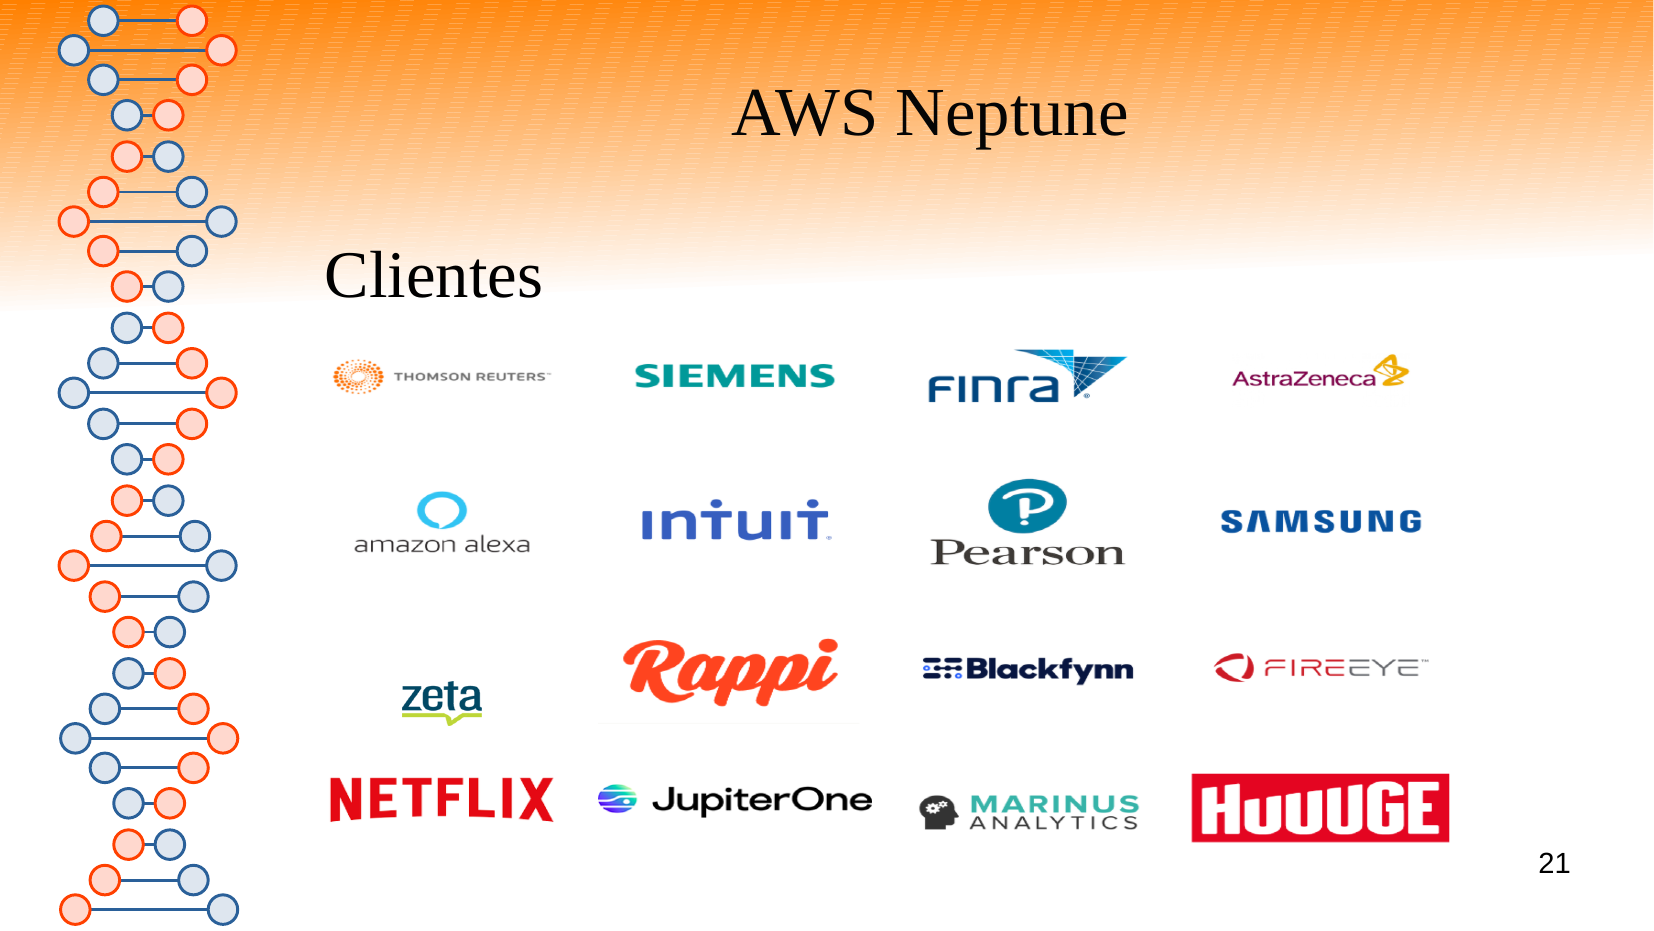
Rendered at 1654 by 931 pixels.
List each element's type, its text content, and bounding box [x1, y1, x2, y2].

picture [295, 324, 1477, 857]
subtitle Clientes [265, 224, 1595, 325]
title AWS Neptune [265, 35, 1595, 189]
